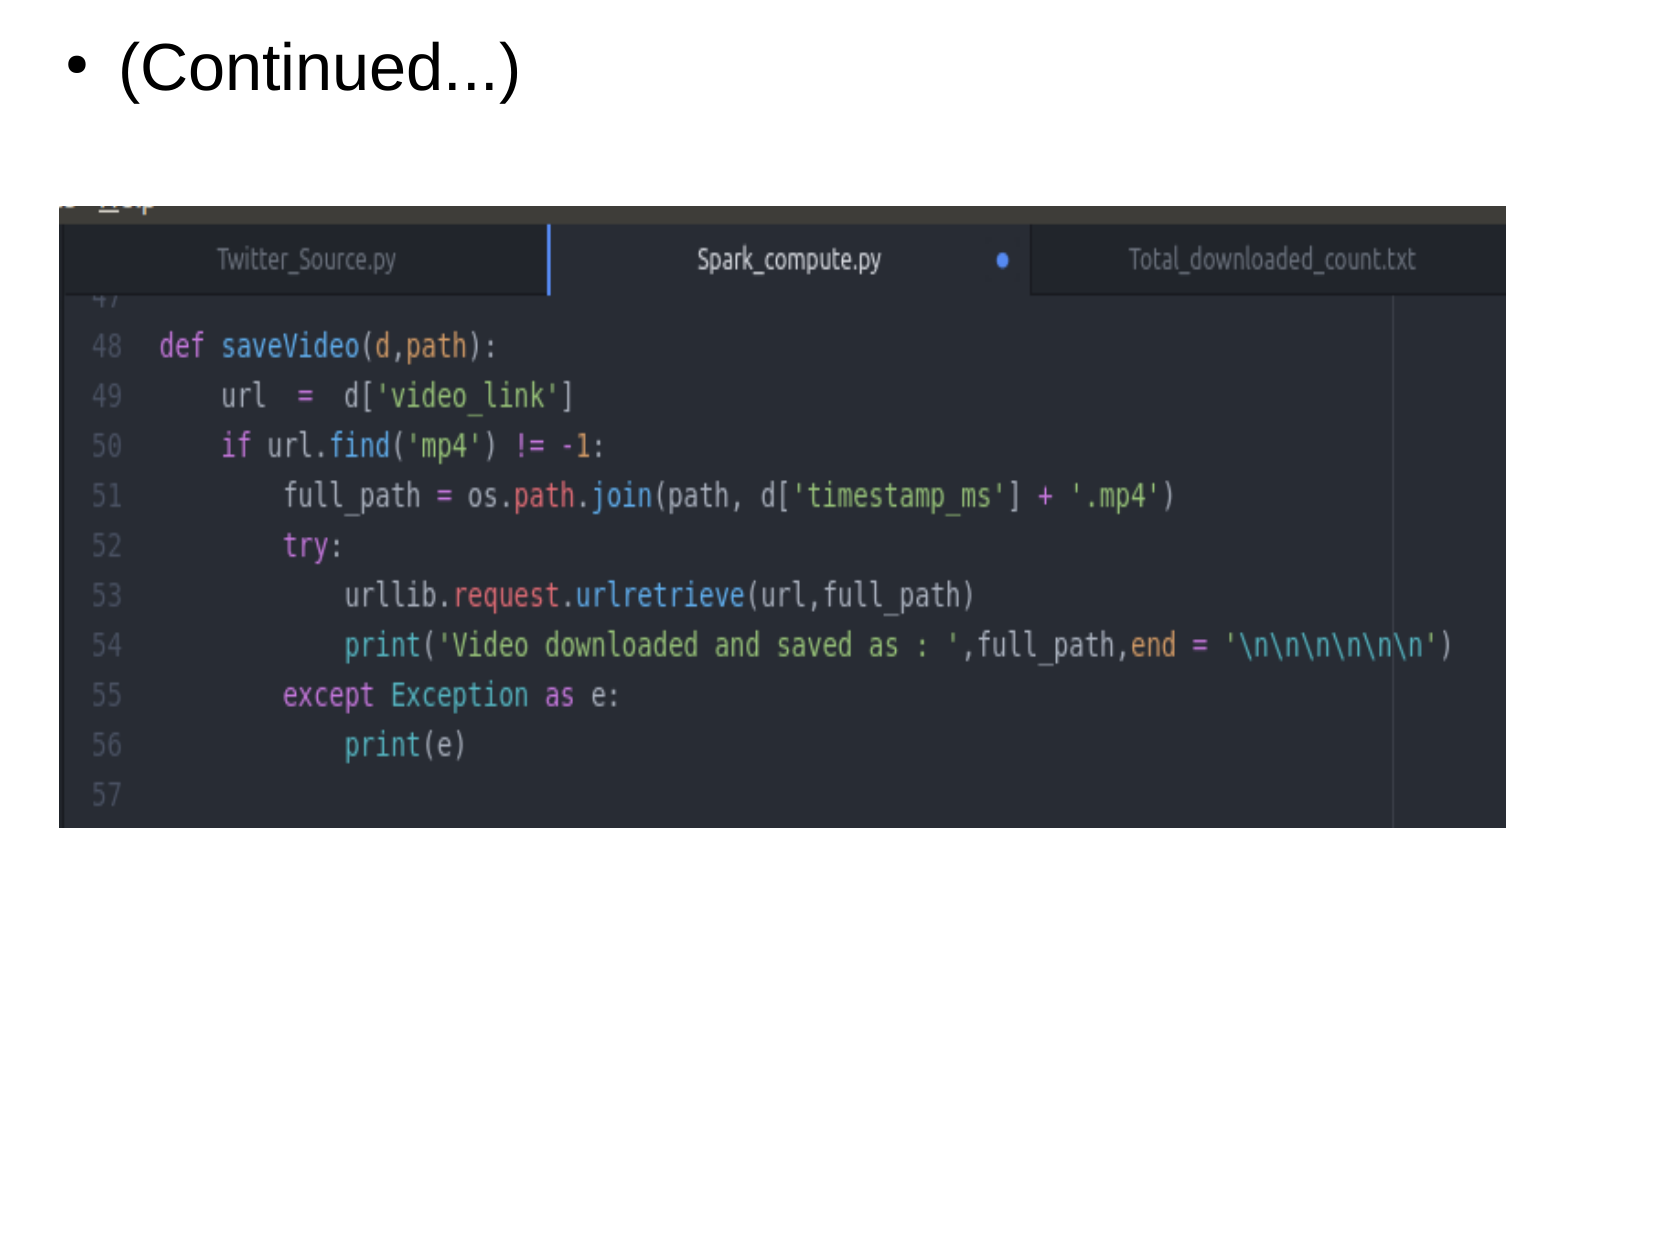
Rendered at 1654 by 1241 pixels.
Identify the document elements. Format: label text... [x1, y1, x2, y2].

list (Continued...) [47, 29, 1536, 848]
picture [59, 206, 1506, 828]
